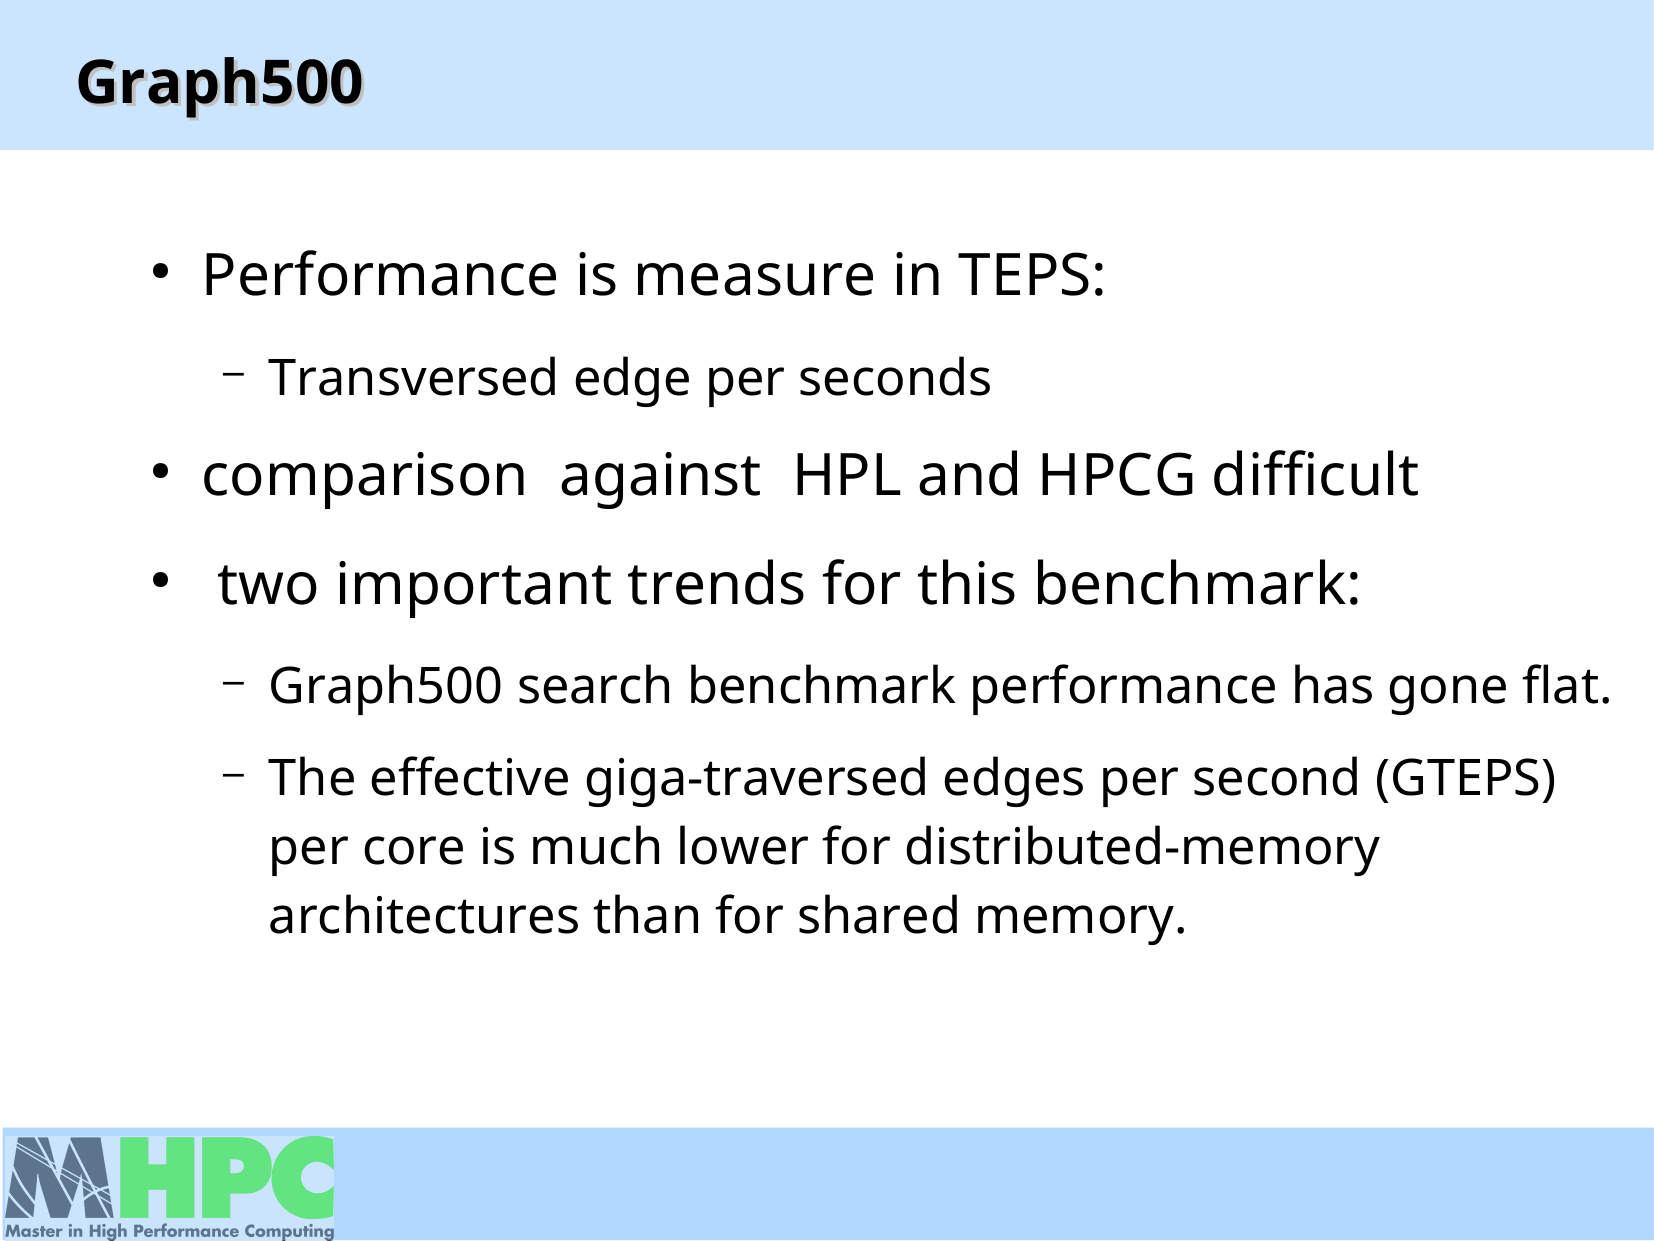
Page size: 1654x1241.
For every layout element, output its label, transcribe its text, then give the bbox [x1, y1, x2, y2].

list Performance is measure in TEPS: Transversed edge per seconds comparison against HPL and HPCG difficult two important trends for this benchmark: Graph500 search benchmark performance has gone flat. The effective giga-traversed edges per second (GTEPS) per core is much lower for distributed-memory architectures than for shared memory. [105, 232, 1618, 976]
title Graph500 [75, 0, 1421, 184]
